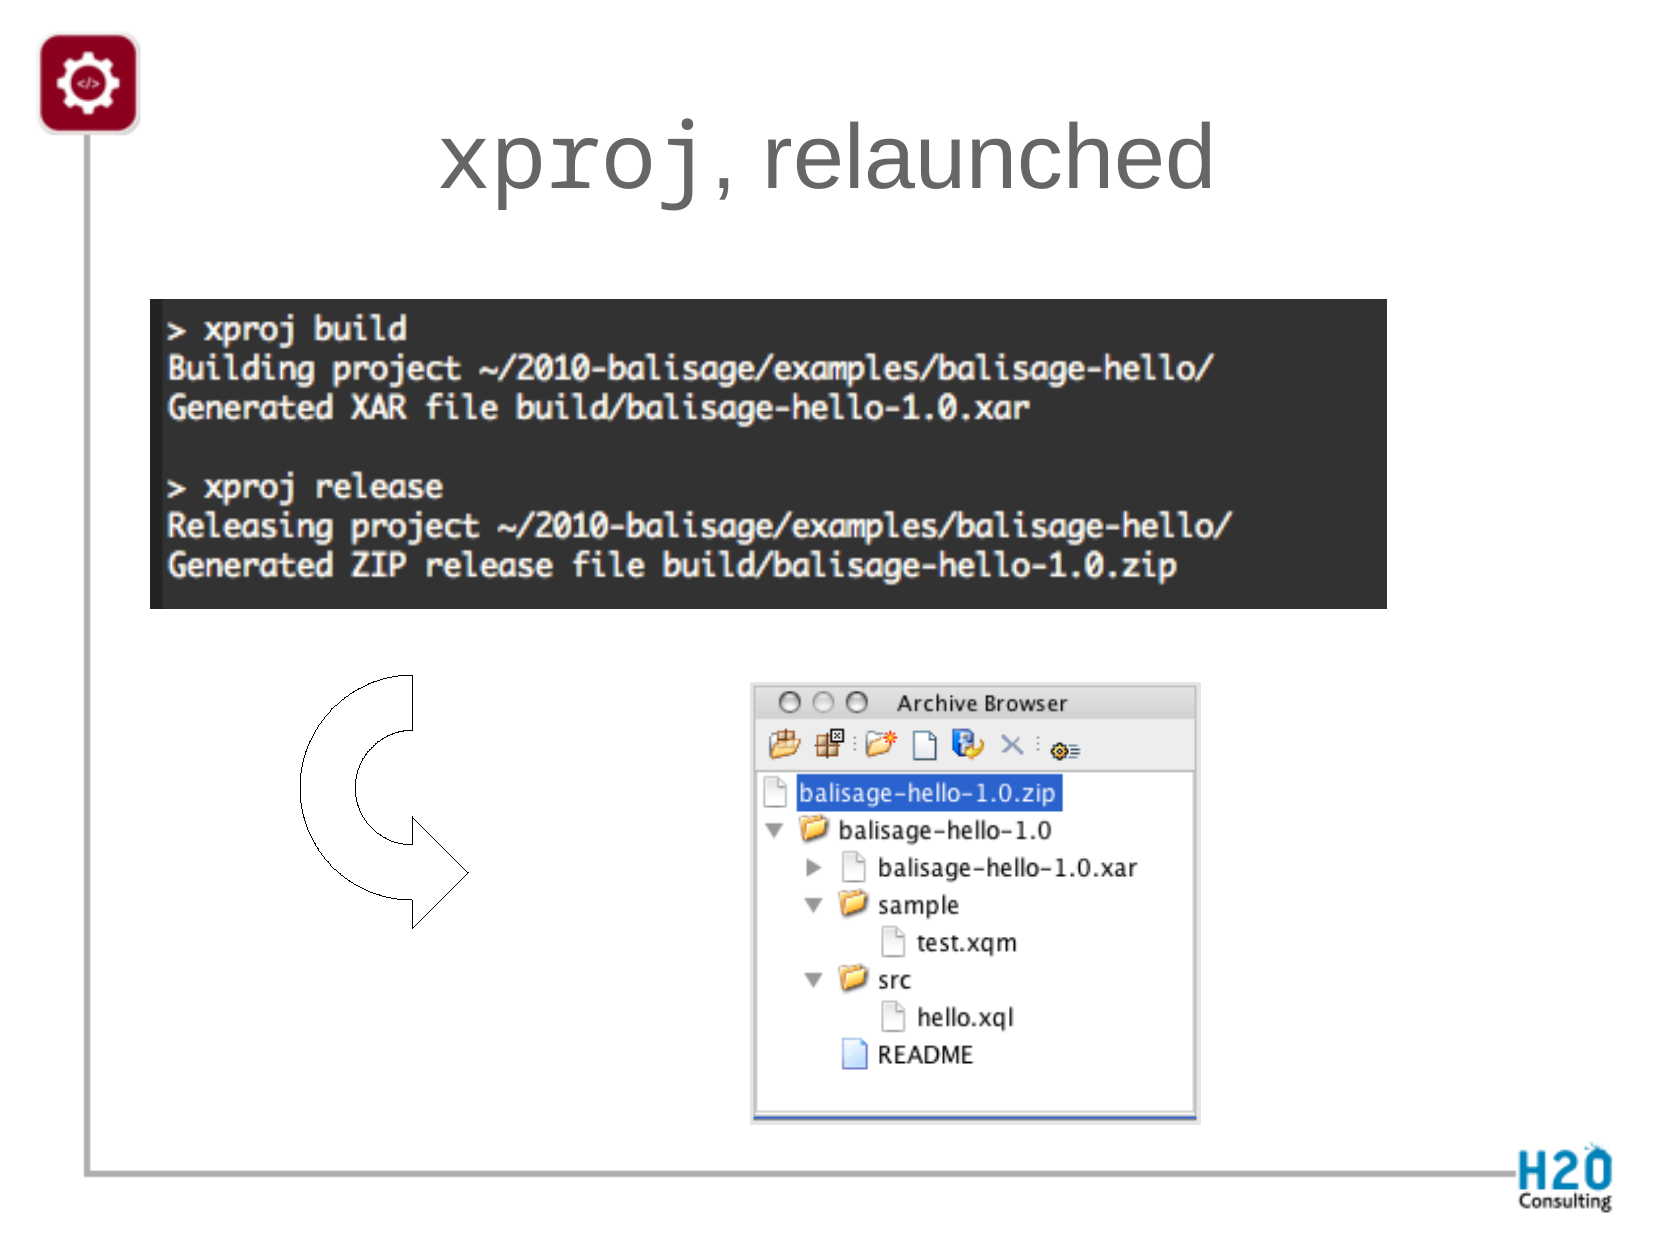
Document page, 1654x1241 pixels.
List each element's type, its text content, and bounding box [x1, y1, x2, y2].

text_box [300, 675, 469, 929]
title xproj, relaunched [82, 56, 1571, 250]
picture [0, 0, 1654, 1241]
